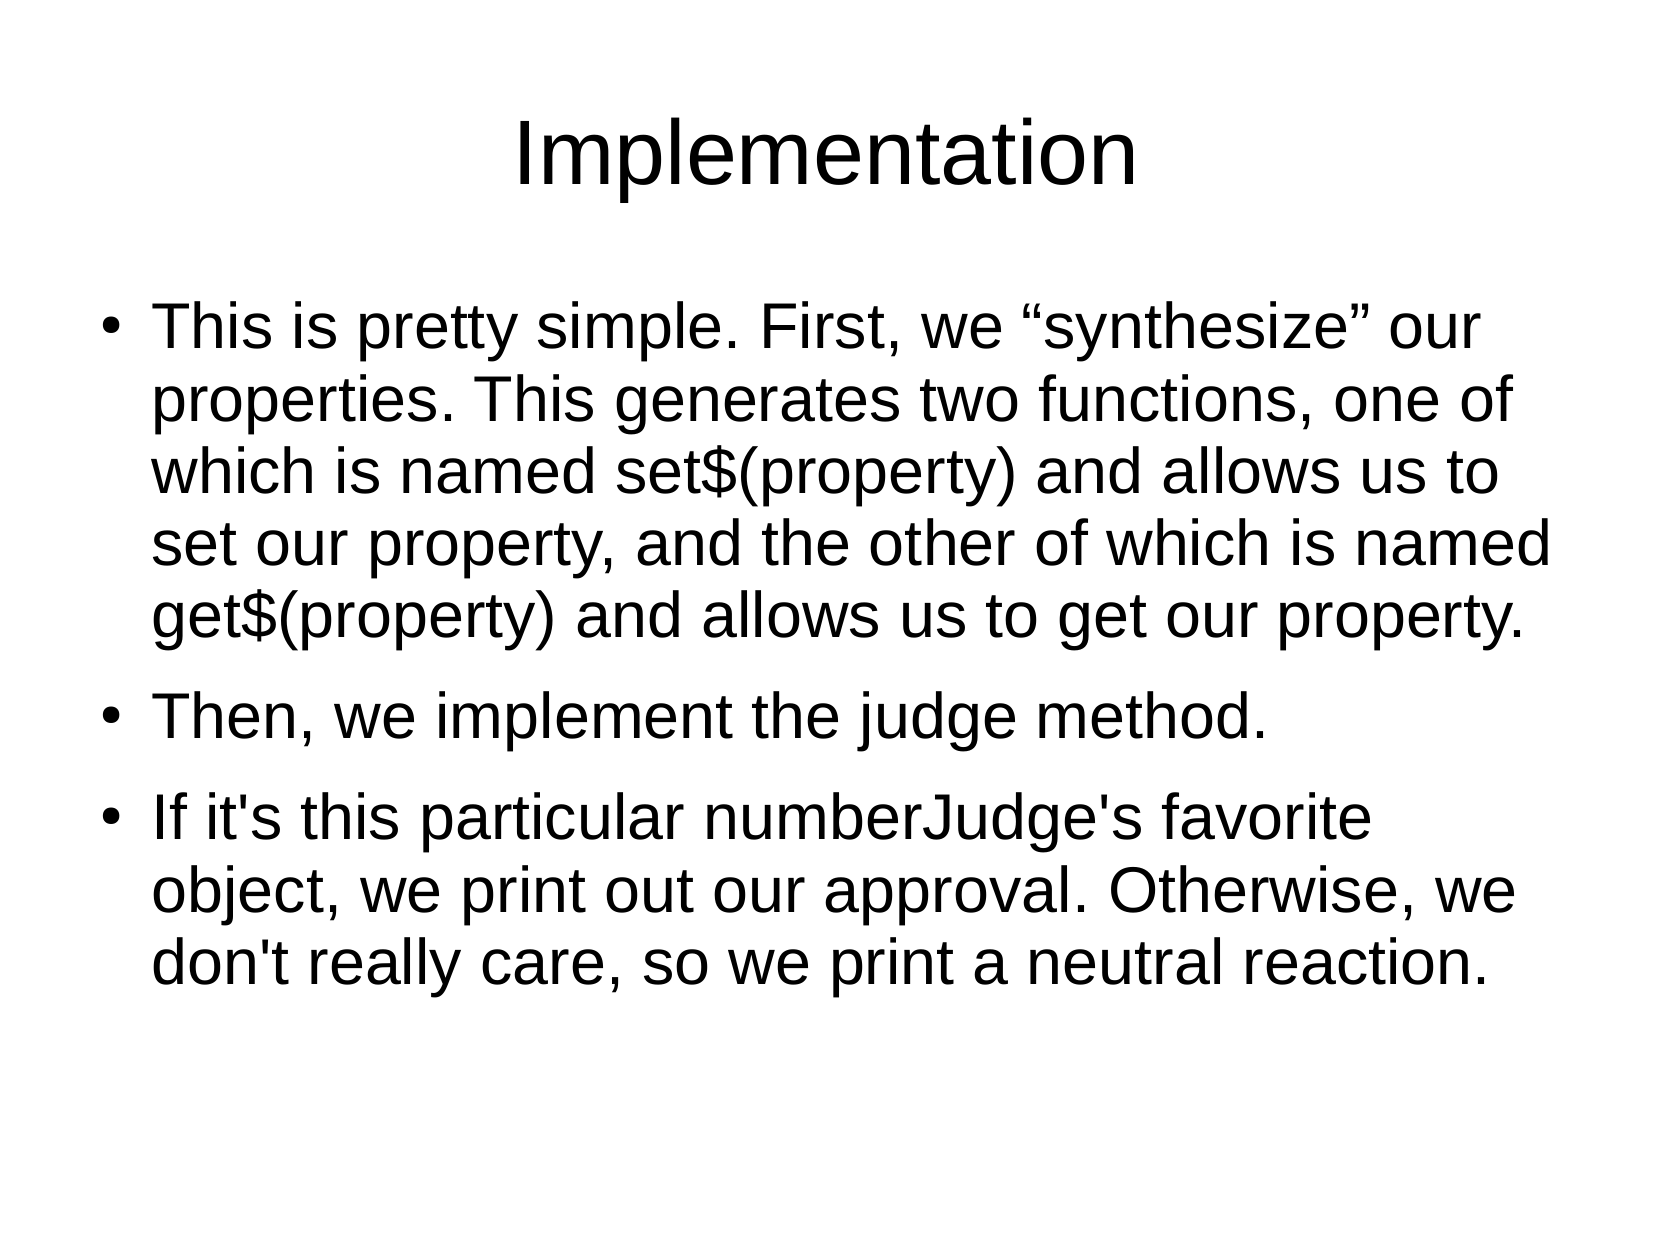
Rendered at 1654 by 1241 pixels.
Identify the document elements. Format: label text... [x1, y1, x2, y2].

list This is pretty simple. First, we “synthesize” our properties. This generates two functions, one of which is named set$(property) and allows us to set our property, and the other of which is named get$(property) and allows us to get our property. Then, we implement the judge method. If it's this particular numberJudge's favorite object, we print out our approval. Otherwise, we don't really care, so we print a neutral reaction. [82, 290, 1571, 1010]
title Implementation [82, 49, 1571, 257]
